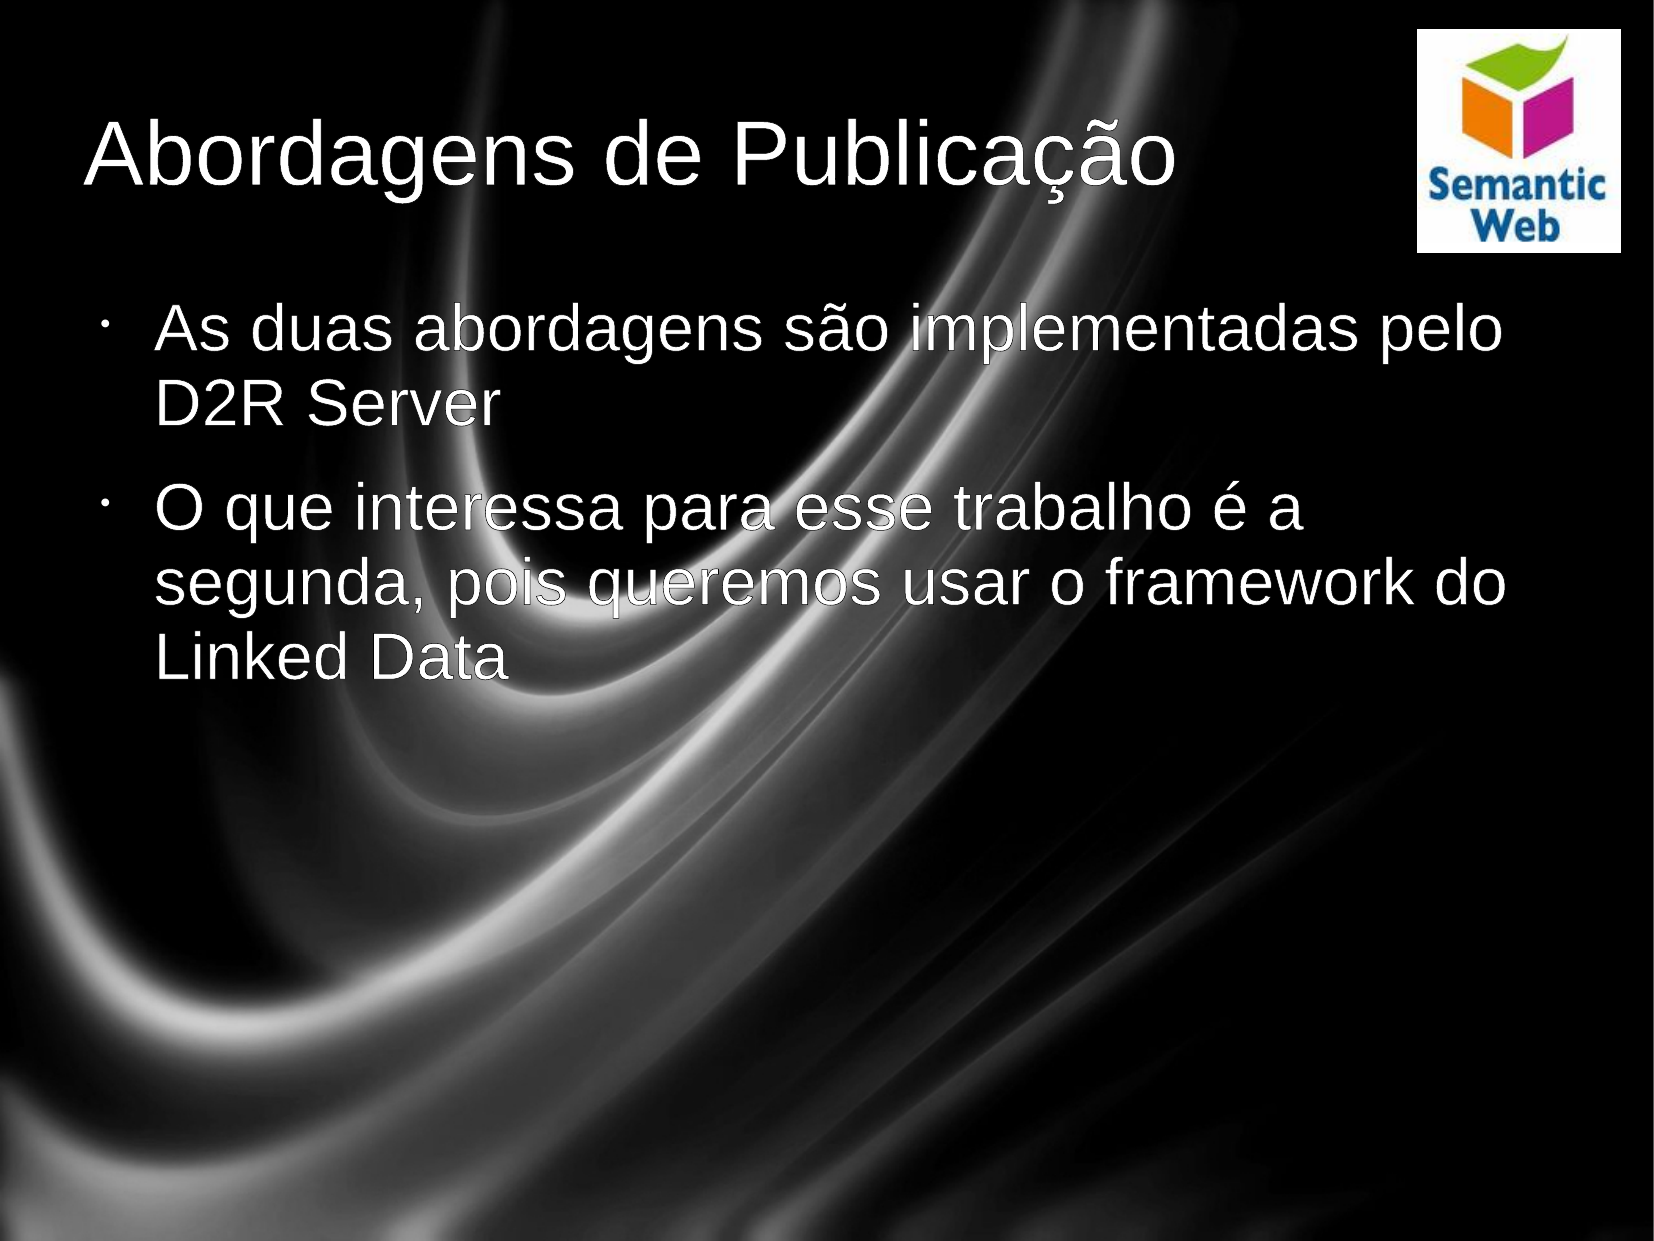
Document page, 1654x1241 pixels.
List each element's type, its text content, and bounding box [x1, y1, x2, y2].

picture [0, 0, 1654, 1241]
title Abordagens de Publicação [82, 49, 1359, 257]
list As duas abordagens são implementadas pelo D2R Server O que interessa para esse trabalho é a segunda, pois queremos usar o framework do Linked Data [82, 290, 1571, 1109]
